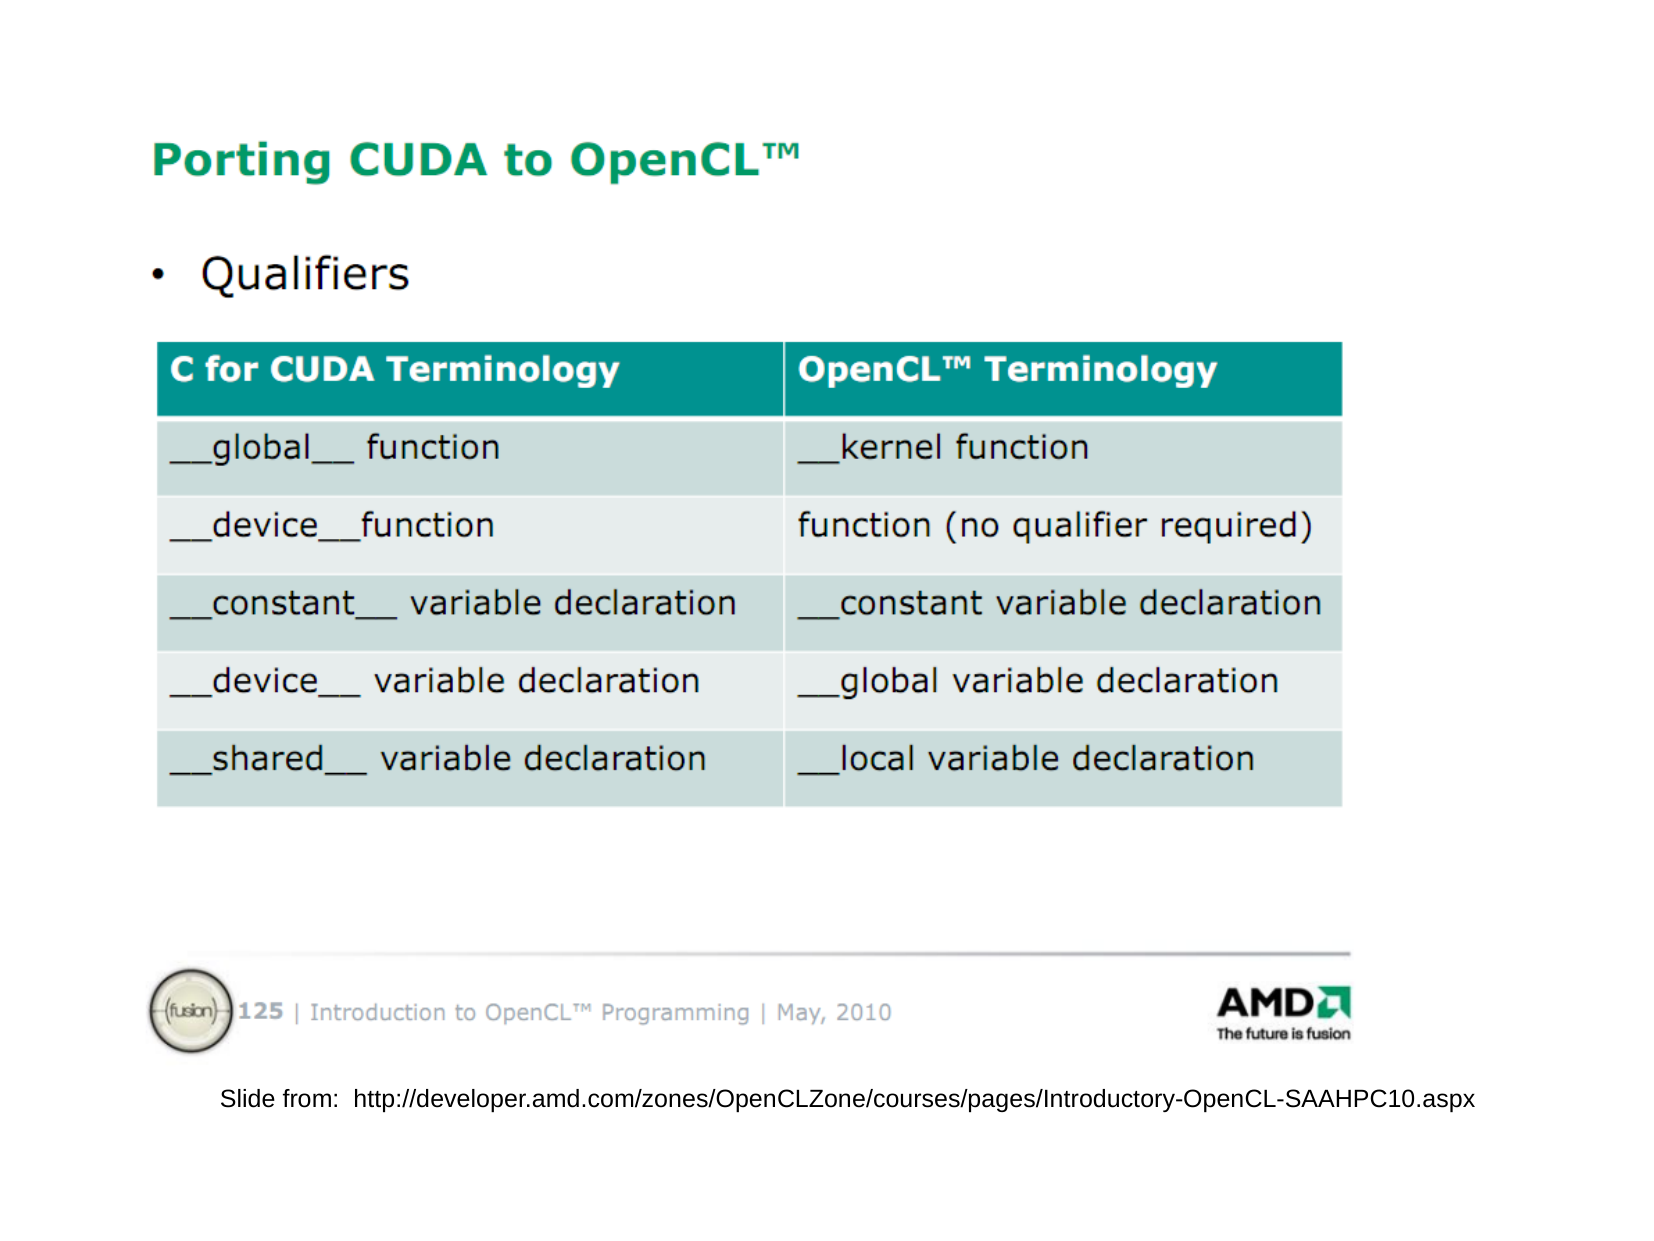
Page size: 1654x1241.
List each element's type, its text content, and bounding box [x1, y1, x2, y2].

picture [117, 124, 1383, 1069]
text_box Slide from: http://developer.amd.com/zones/OpenCLZone/courses/pages/Introductory-OpenCL-SAAHPC10.aspx [0, 1074, 1501, 1121]
